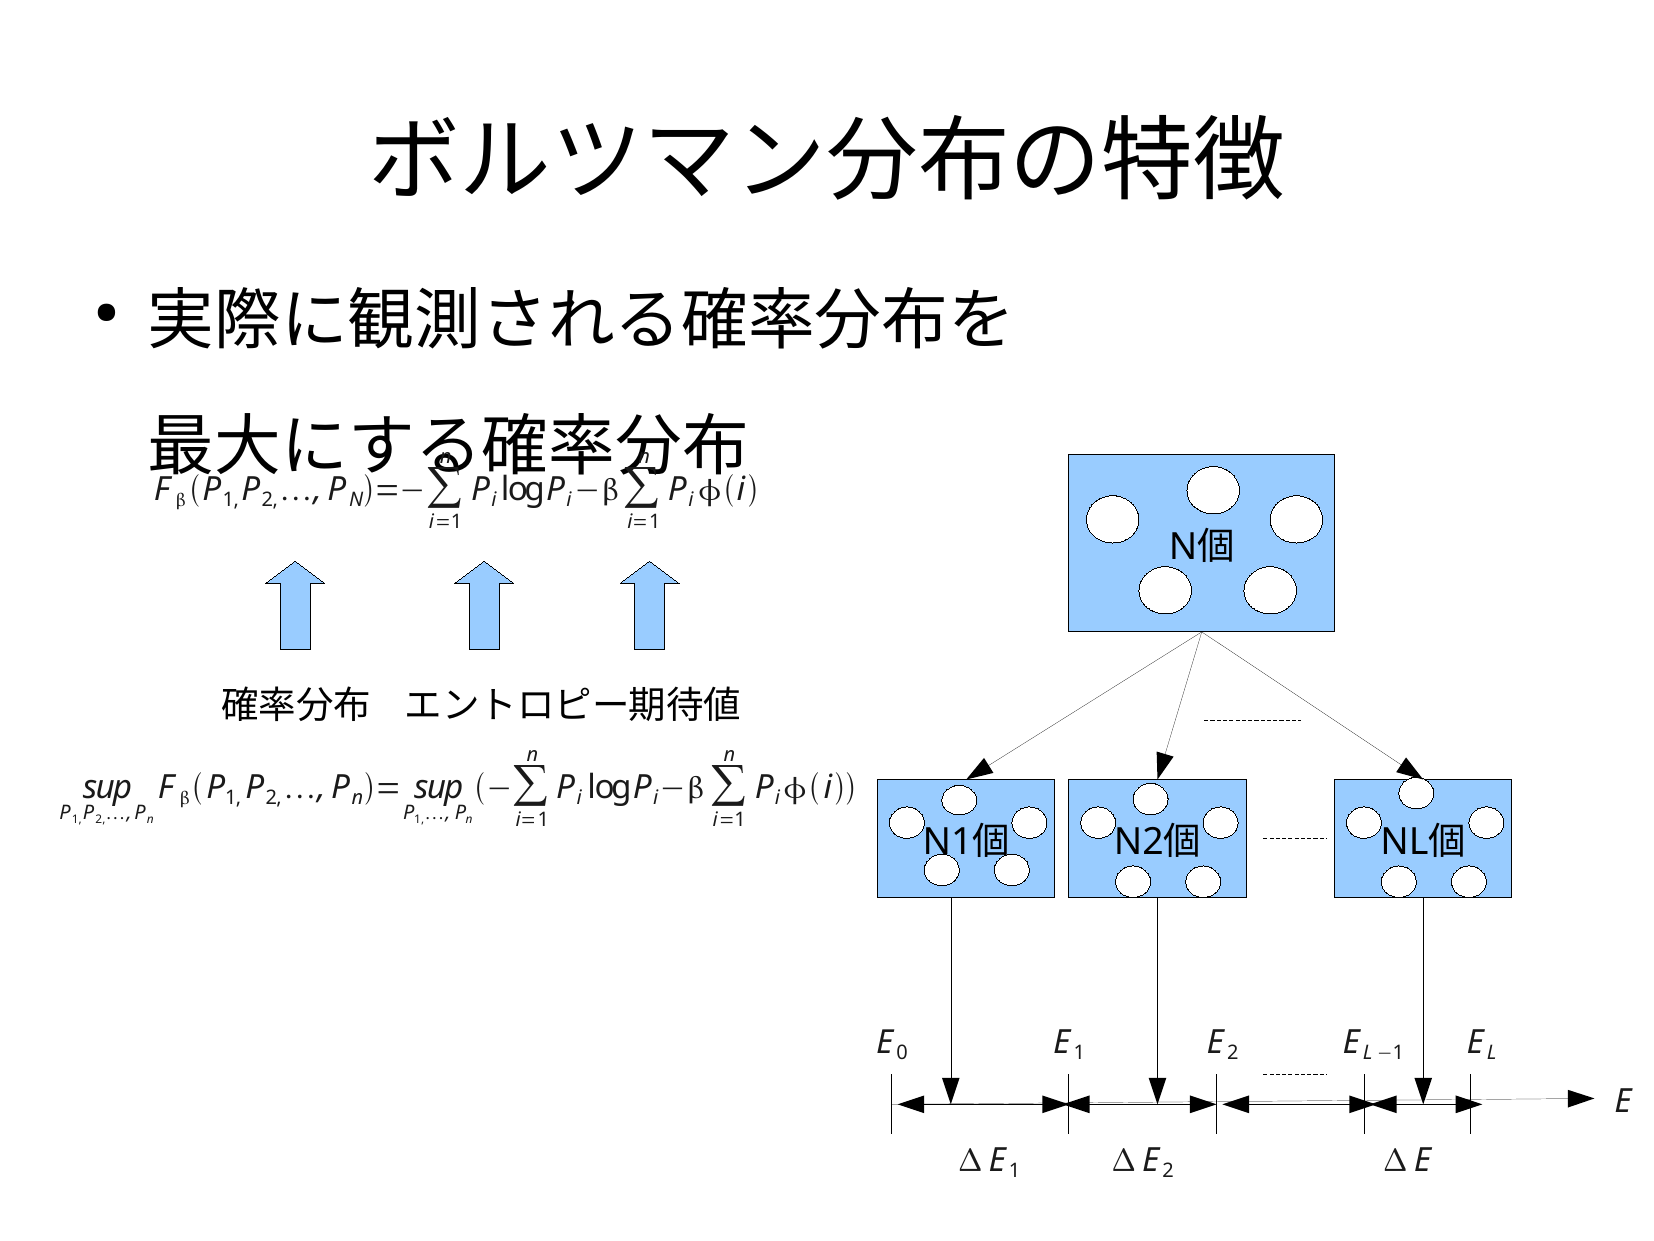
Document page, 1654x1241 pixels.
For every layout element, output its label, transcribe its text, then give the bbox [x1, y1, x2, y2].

text_box 確率分布 [206, 667, 387, 720]
chart [1106, 1141, 1178, 1181]
chart [1377, 1141, 1439, 1178]
text_box [454, 561, 514, 650]
text_box エントロピー [389, 667, 611, 720]
list 実際に観測される確率分布を 最大にする確率分布 [76, 265, 1565, 1085]
text_box [265, 561, 325, 650]
title ボルツマン分布の特徴 [82, 49, 1571, 257]
chart [1608, 1082, 1640, 1116]
text_box 期待値 [614, 667, 757, 720]
text_box [620, 561, 680, 650]
chart [952, 1141, 1025, 1181]
chart [147, 445, 765, 532]
chart [53, 744, 76, 830]
